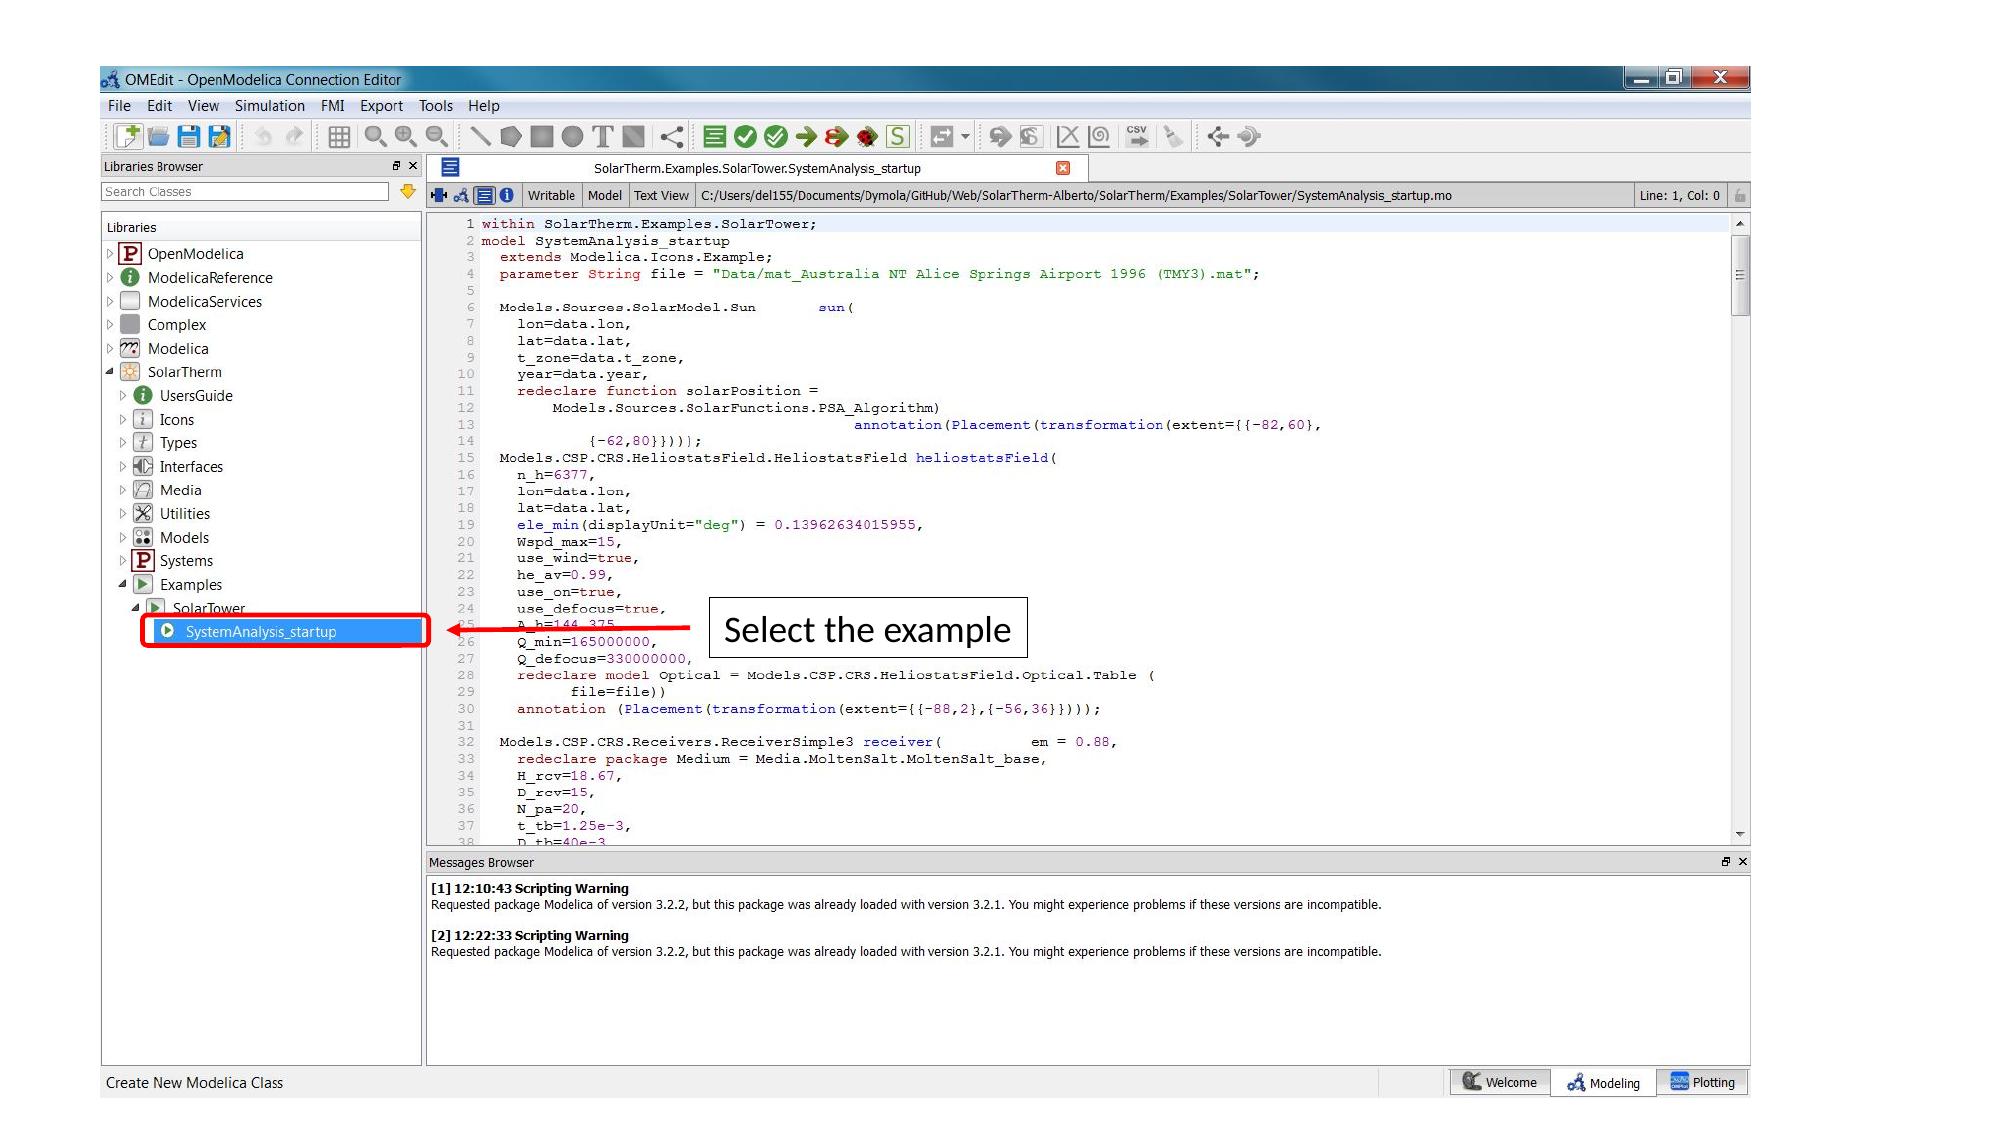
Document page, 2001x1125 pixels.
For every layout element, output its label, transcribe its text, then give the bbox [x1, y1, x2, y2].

text_box Select the example [709, 597, 1028, 658]
picture [100, 66, 1751, 1098]
